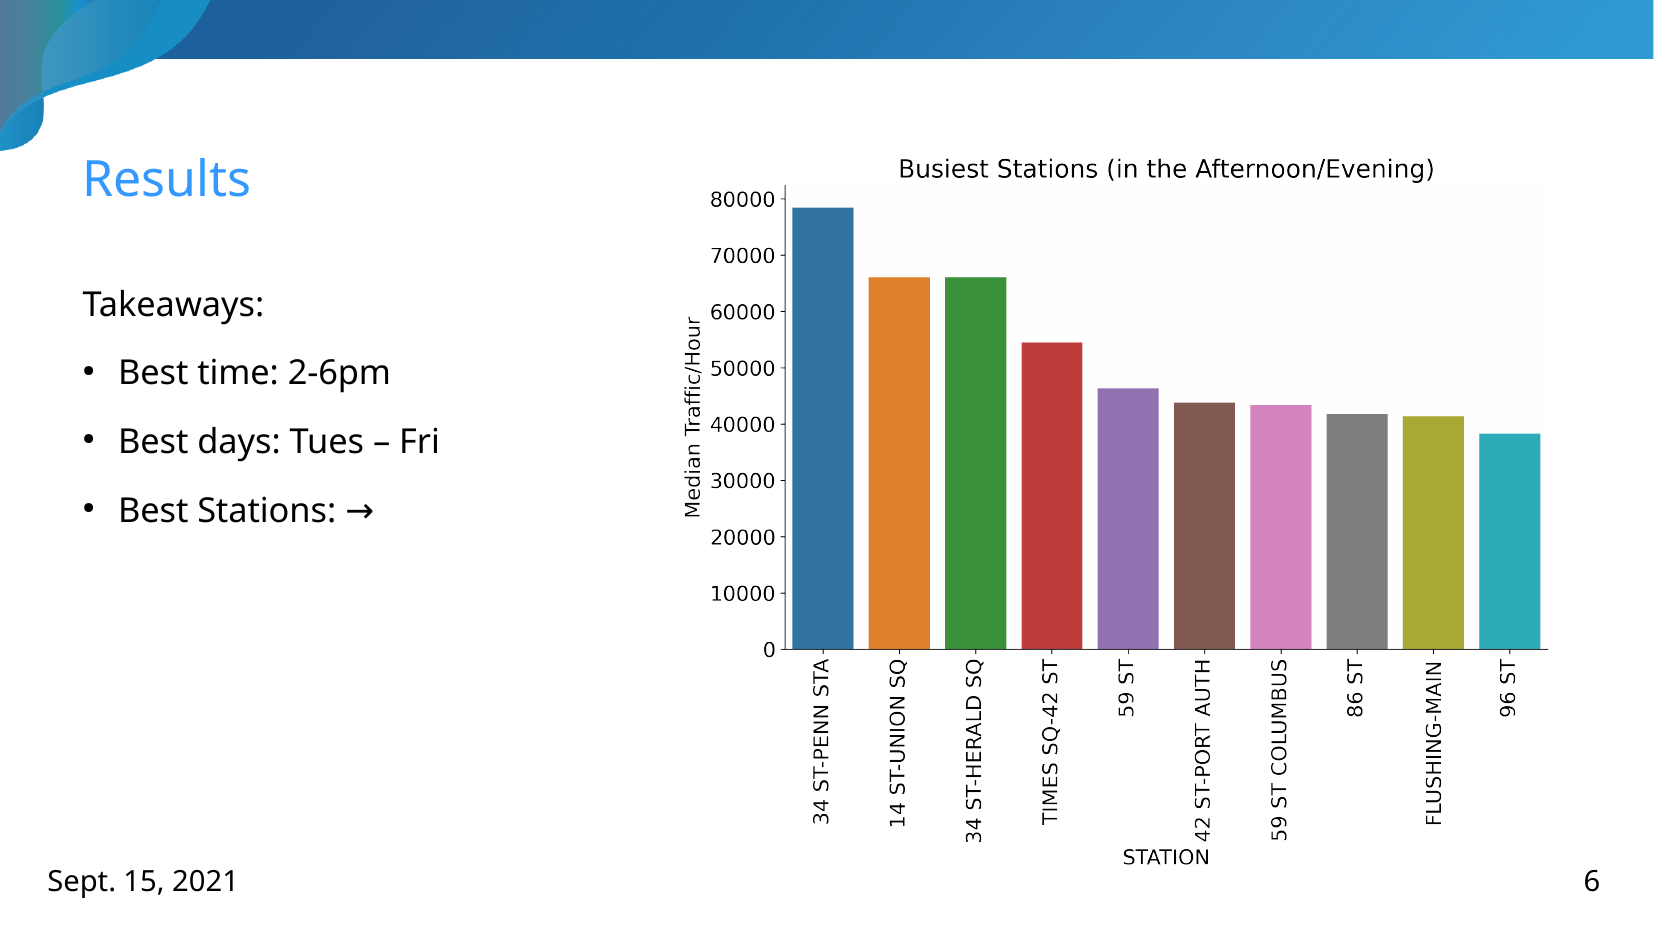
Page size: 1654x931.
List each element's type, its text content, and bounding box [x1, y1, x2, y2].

list Takeaways: Best time: 2-6pm Best days: Tues – Fri Best Stations: → [82, 279, 675, 820]
picture [0, 0, 1654, 931]
title Results [82, 99, 1571, 255]
